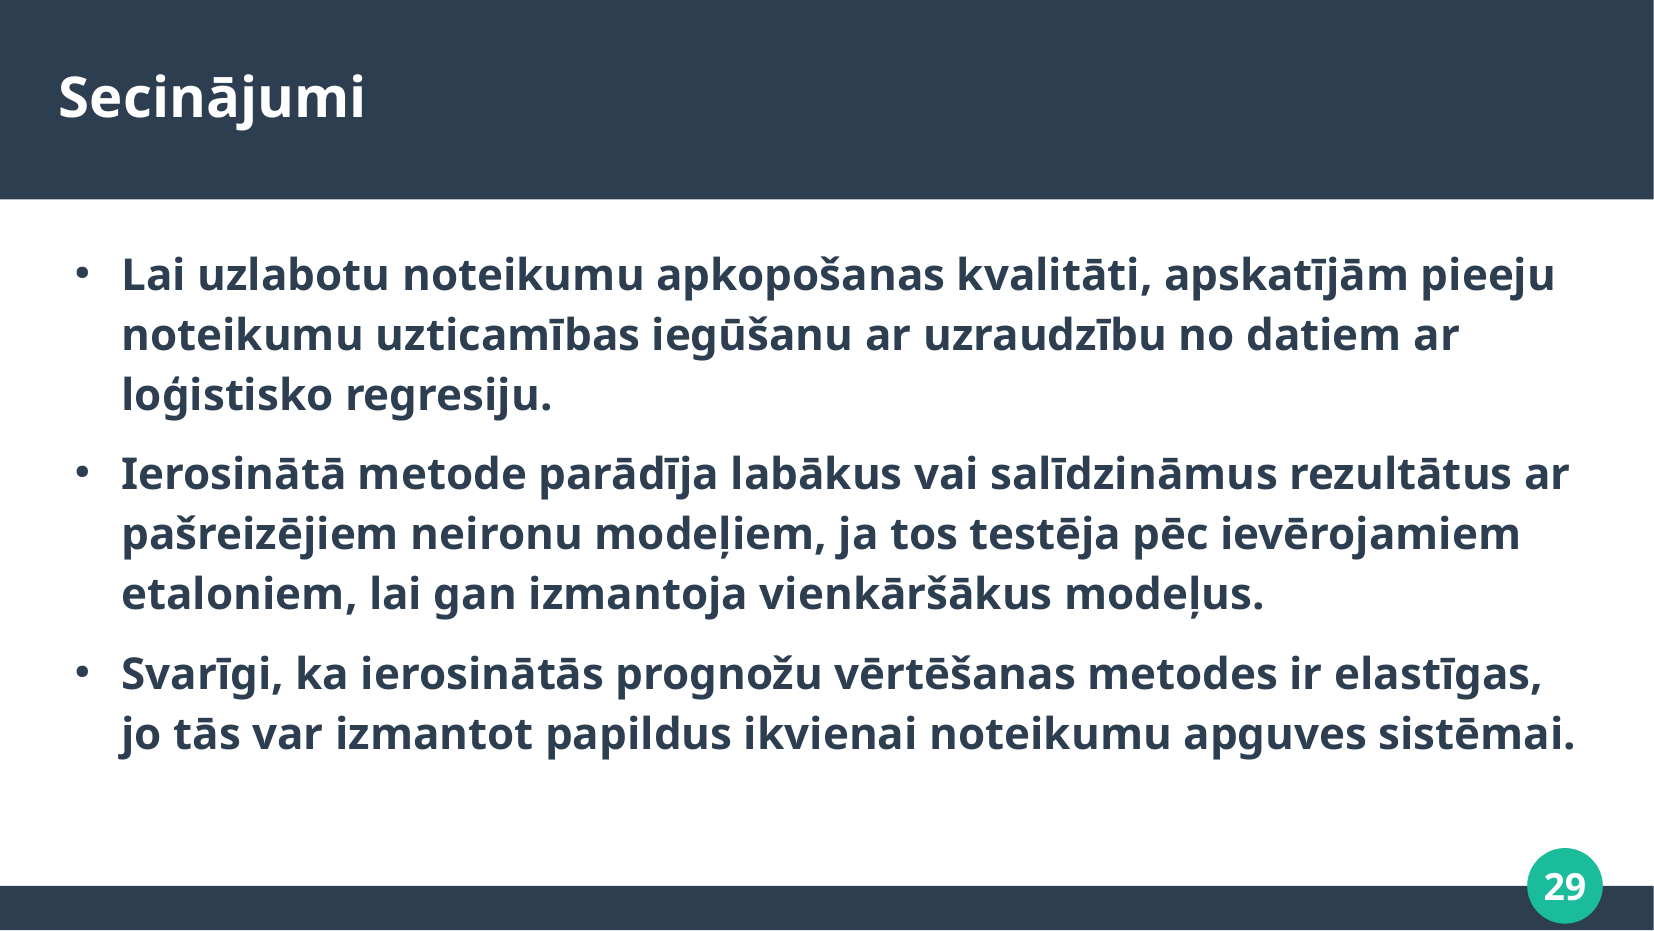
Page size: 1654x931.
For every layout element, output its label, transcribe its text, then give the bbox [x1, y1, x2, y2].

list Lai uzlabotu noteikumu apkopošanas kvalitāti, apskatījām pieeju noteikumu uzticamības iegūšanu ar uzraudzību no datiem ar loģistisko regresiju. Ierosinātā metode parādīja labākus vai salīdzināmus rezultātus ar pašreizējiem neironu modeļiem, ja tos testēja pēc ievērojamiem etaloniem, lai gan izmantoja vienkāršākus modeļus. Svarīgi, ka ierosinātās prognožu vērtēšanas metodes ir elastīgas, jo tās var izmantot papildus ikvienai noteikumu apguves sistēmai. [59, 243, 1595, 864]
title Secinājumi [59, 37, 1595, 155]
